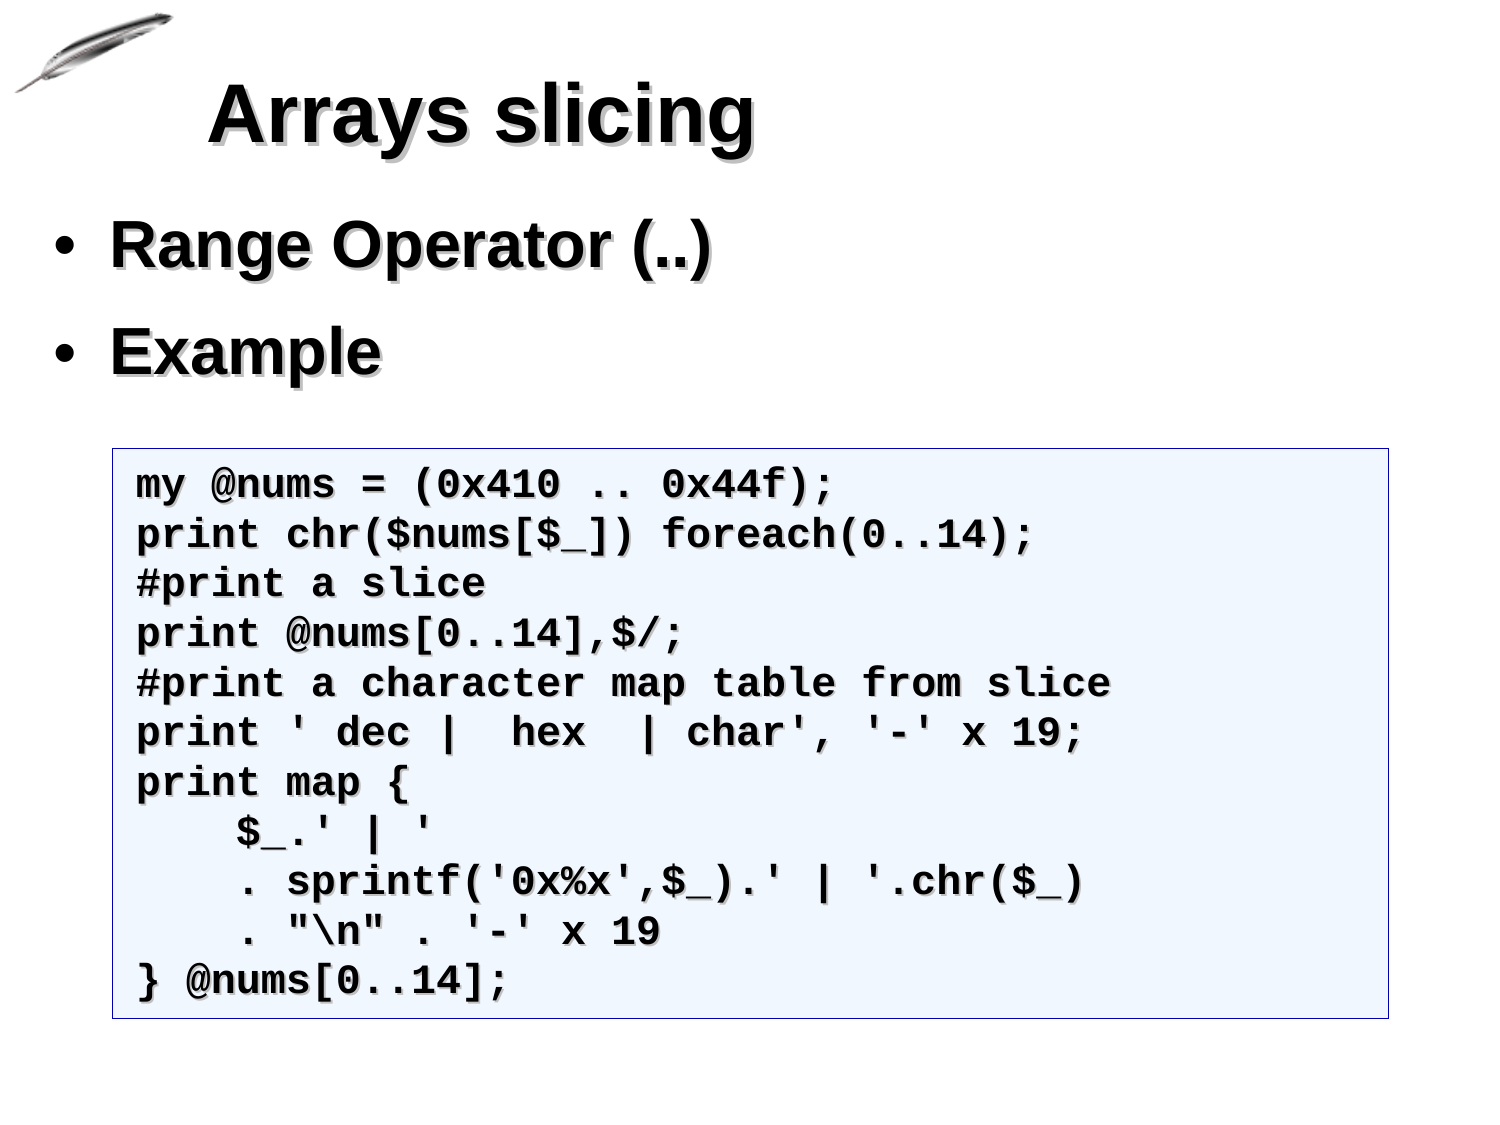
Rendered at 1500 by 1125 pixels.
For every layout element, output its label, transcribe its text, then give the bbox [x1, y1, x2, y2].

text_box my @nums = (0x410 .. 0x44f); print chr($nums[$_]) foreach(0..14); #print a slice print @nums[0..14],$/; #print a character map table from slice print ' dec | hex | char', '-' x 19; print map { $_.' | ' . sprintf('0x%x',$_).' | '.chr($_) . "\n" . '-' x 19 } @nums[0..14]; [112, 448, 1388, 1019]
title Arrays slicing [206, 0, 1418, 207]
list Range Operator (..) Example [53, 207, 1447, 1084]
picture [11, 11, 179, 95]
